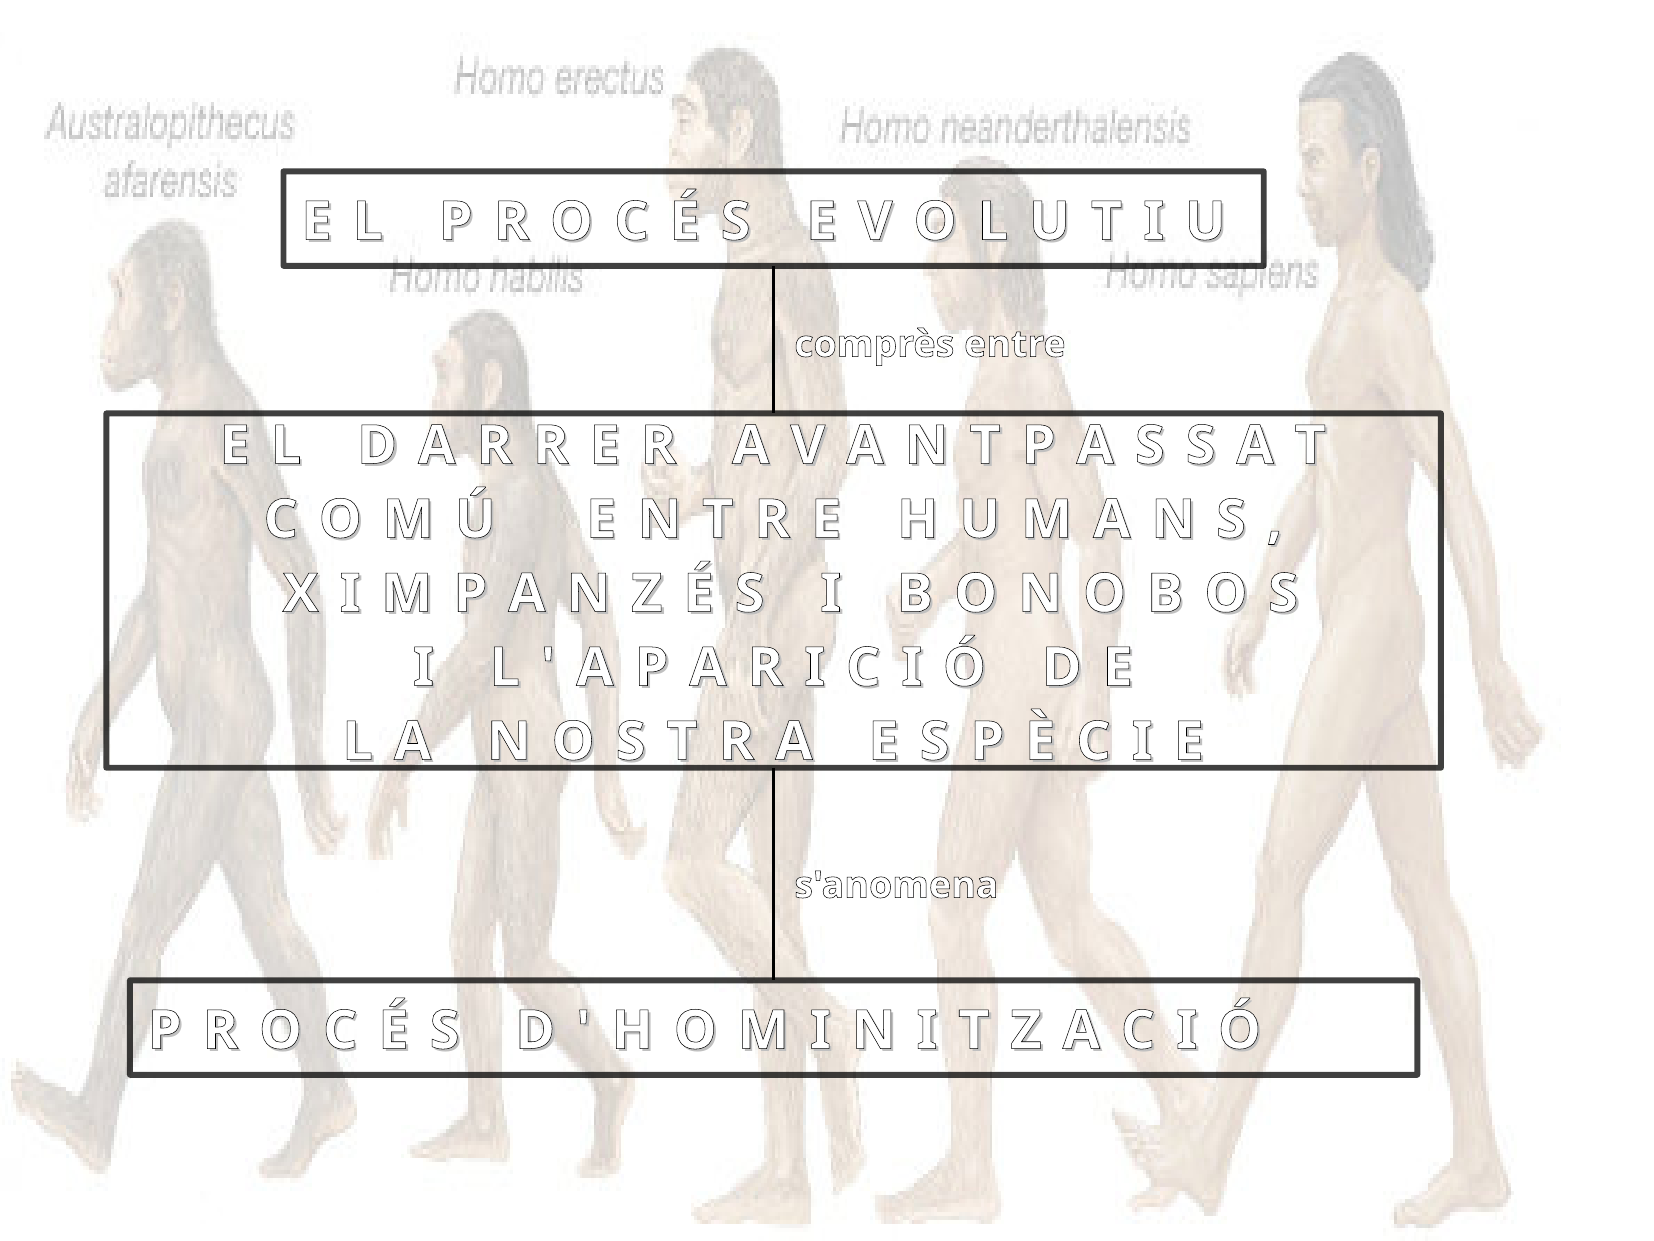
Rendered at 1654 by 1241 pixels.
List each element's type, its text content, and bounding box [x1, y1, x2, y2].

text_box PROCÉS D'HOMINITZACIÓ [129, 980, 1418, 1075]
picture [0, 0, 1654, 1241]
text_box EL PROCÉS EVOLUTIU [283, 171, 1264, 266]
text_box s'anomena [779, 850, 1489, 908]
text_box EL DARRER AVANTPASSAT COMÚ ENTRE HUMANS, XIMPANZÉS I BONOBOS I L'APARICIÓ DE LA NOSTRA ESPÈCIE [106, 413, 1441, 768]
text_box comprès entre [779, 309, 1489, 367]
